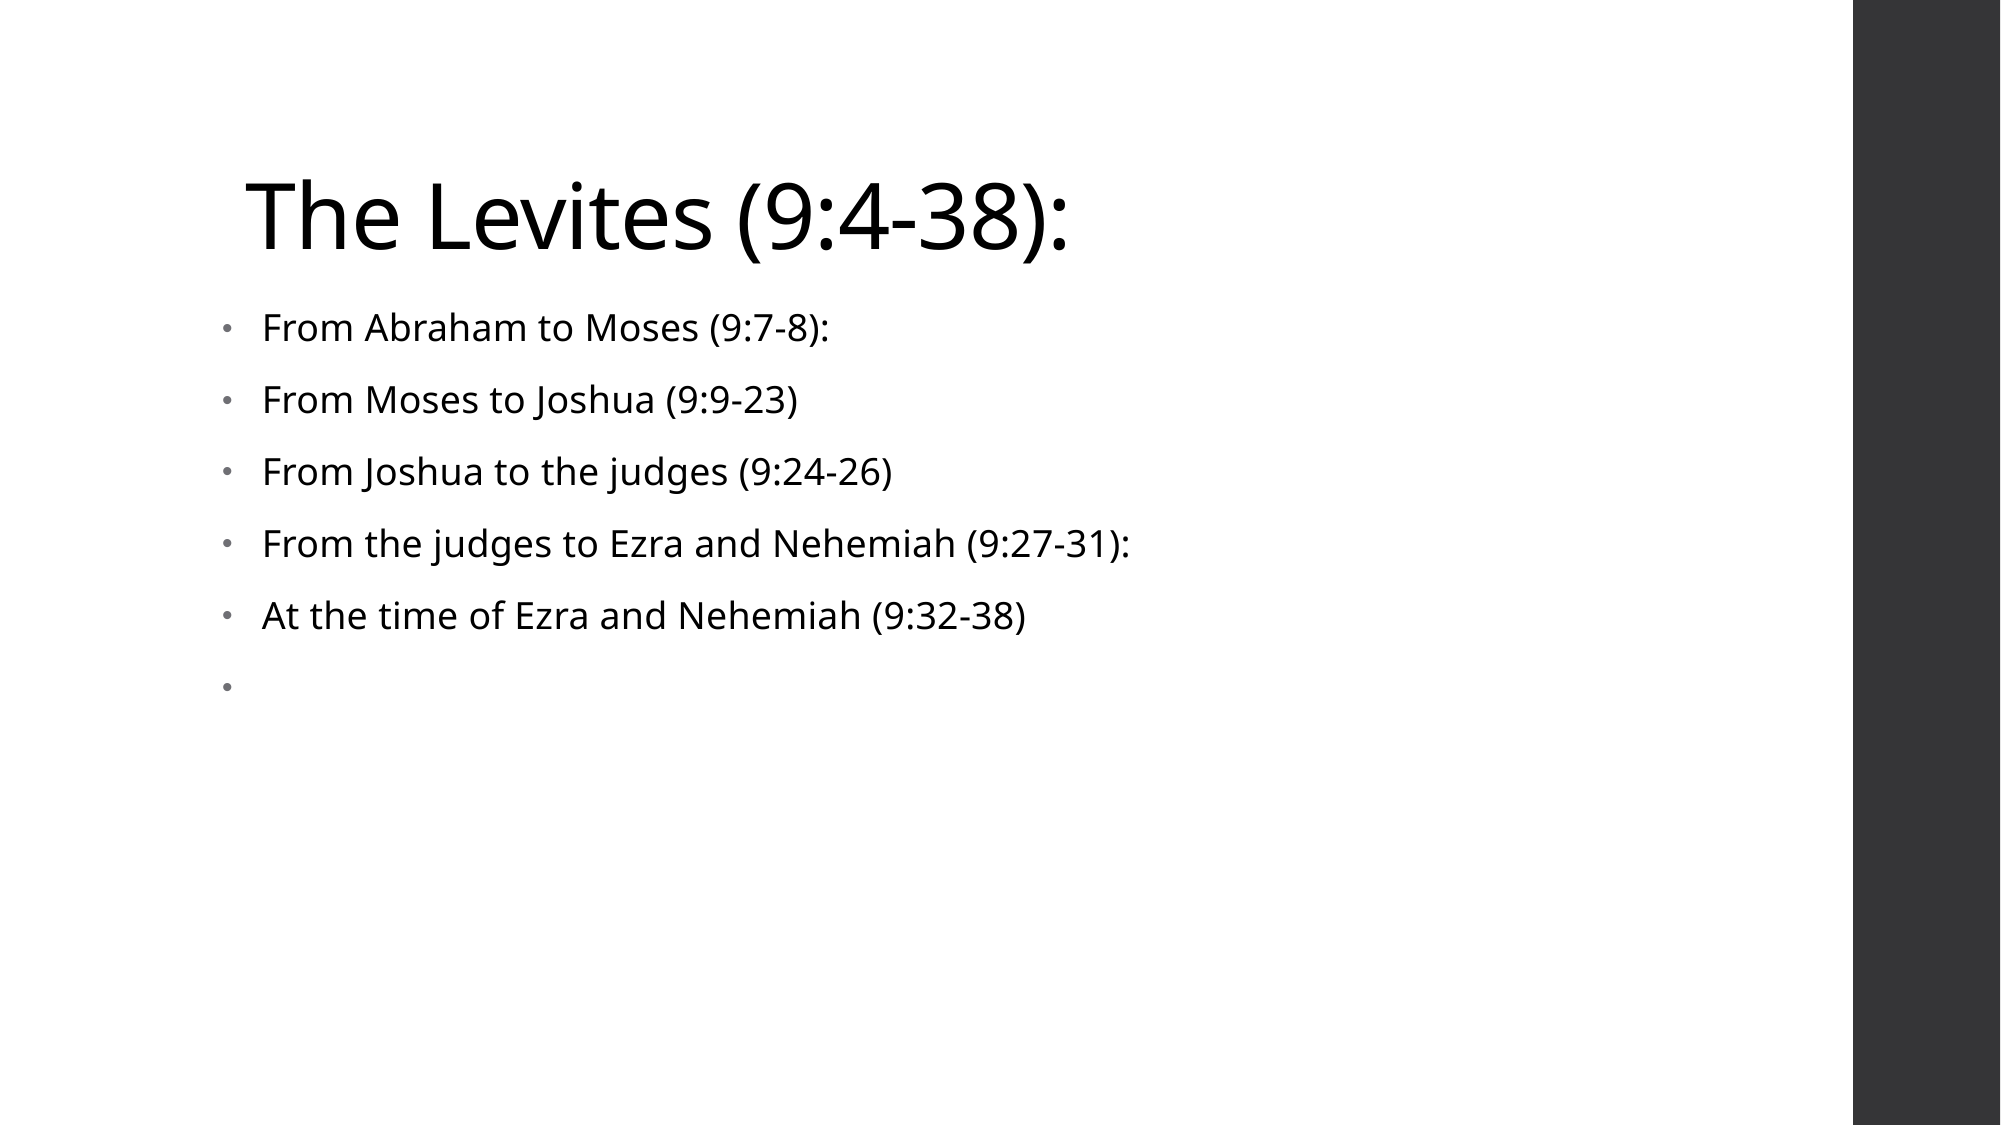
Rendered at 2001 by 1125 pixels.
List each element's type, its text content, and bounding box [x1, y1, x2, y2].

list From Abraham to Moses (9:7-8): From Moses to Joshua (9:9-23) From Joshua to the judges (9:24-26) From the judges to Ezra and Nehemiah (9:27-31): At the time of Ezra and Nehemiah (9:32-38) [206, 299, 1617, 1014]
title The Levites (9:4-38): [206, 60, 1797, 278]
